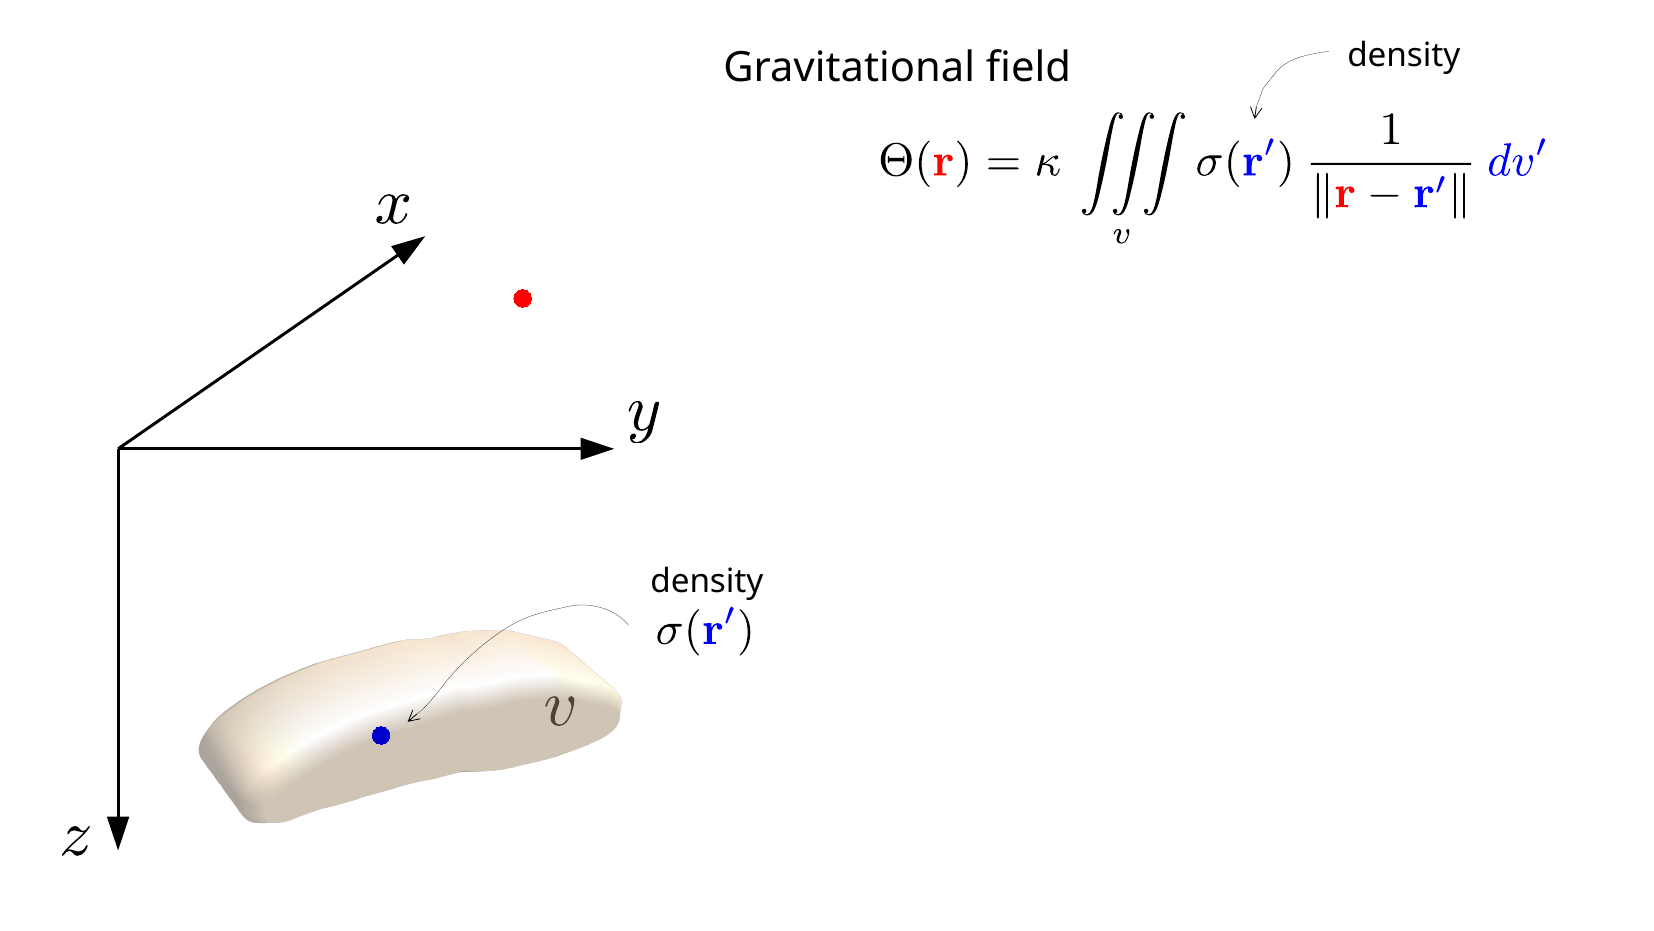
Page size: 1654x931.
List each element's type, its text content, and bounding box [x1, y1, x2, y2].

picture [626, 401, 662, 443]
picture [374, 194, 413, 224]
text_box [372, 726, 390, 745]
picture [59, 826, 93, 856]
text_box density [1332, 23, 1470, 76]
text_box Gravitational field [708, 29, 1071, 91]
text_box [513, 289, 532, 308]
picture [878, 112, 1547, 244]
text_box density [635, 549, 773, 601]
picture [655, 606, 755, 656]
